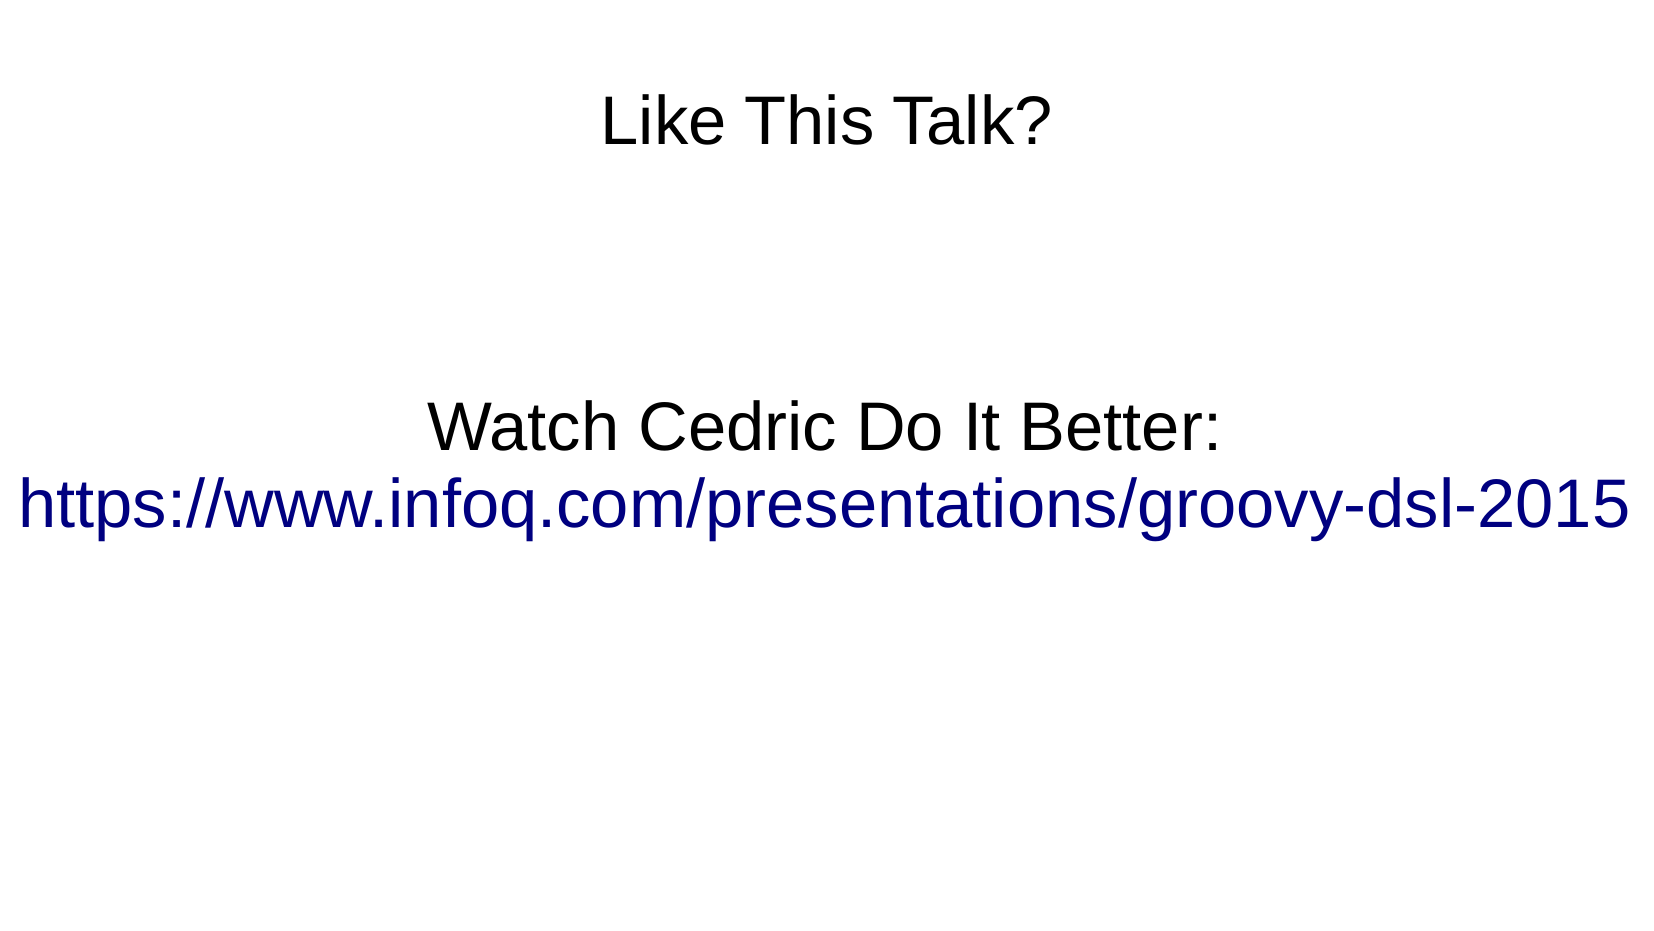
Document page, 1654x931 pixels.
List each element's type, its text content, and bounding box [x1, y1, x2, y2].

title Watch Cedric Do It Better: https://www.infoq.com/presentations/groovy-dsl-2015 [15, 349, 1636, 581]
title Like This Talk? [82, 42, 1571, 199]
